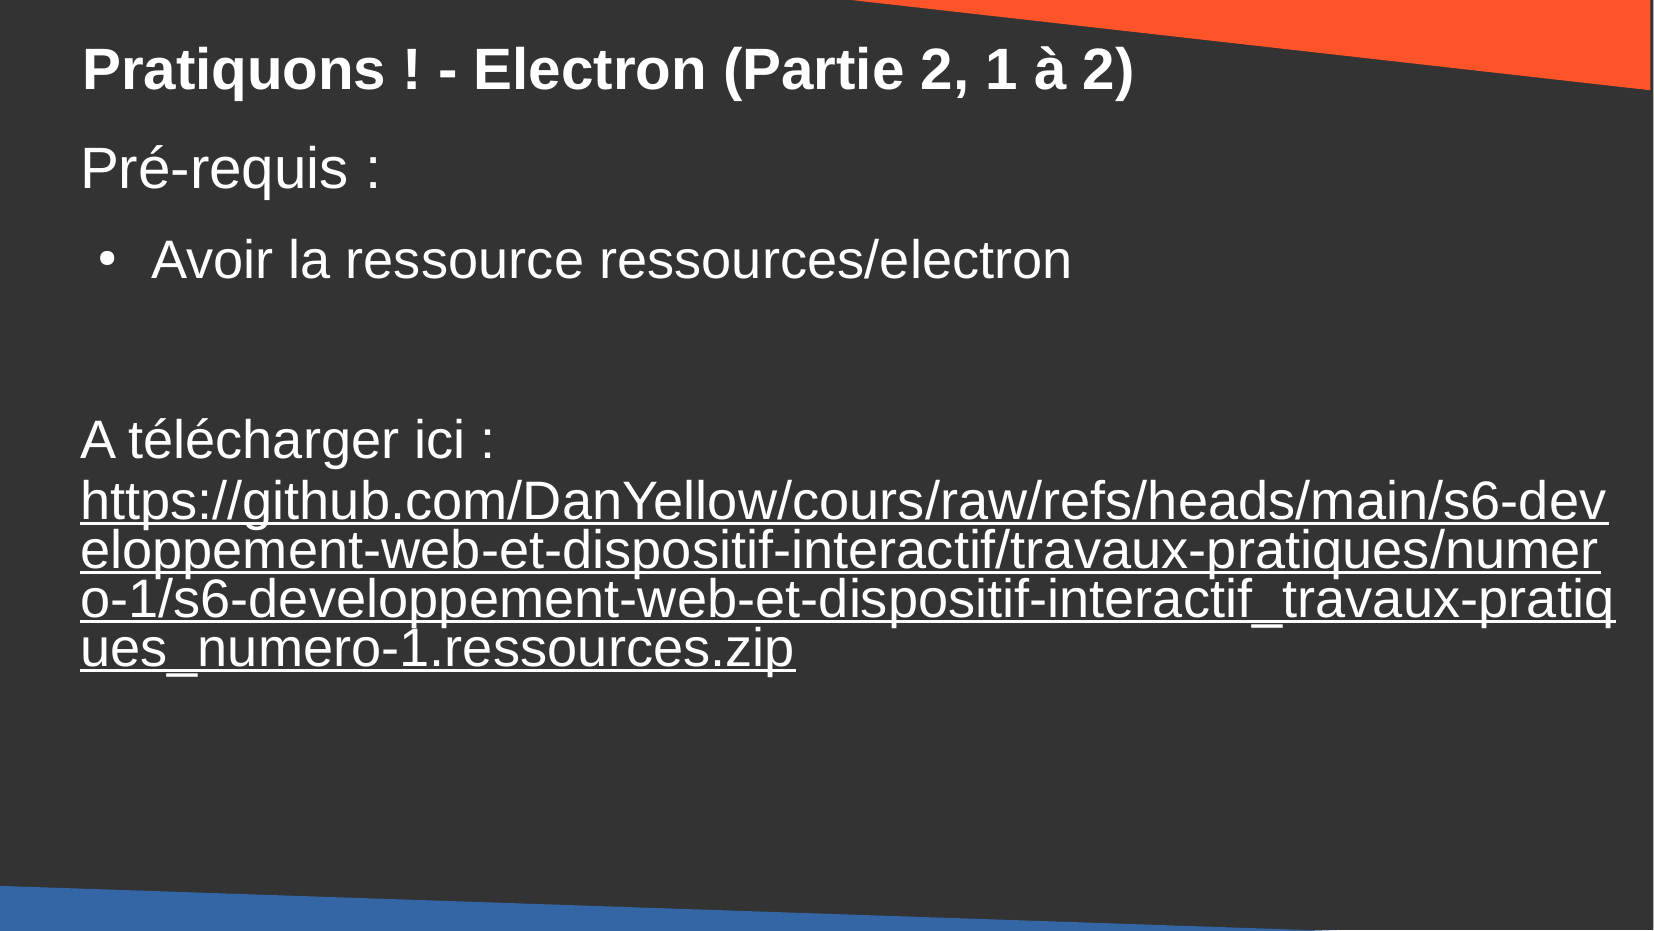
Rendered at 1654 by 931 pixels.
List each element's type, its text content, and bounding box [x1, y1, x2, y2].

title Pratiquons ! - Electron (Partie 2, 1 à 2) [82, 37, 1571, 114]
text_box [0, 885, 1337, 931]
list Pré-requis : Avoir la ressource ressources/electron A télécharger ici : https://github.com/DanYellow/cours/raw/refs/heads/main/s6-developpement-web-et-dispositif-interactif/travaux-pratiques/numero-1/s6-developpement-web-et-dispositif-interactif_travaux-pratiques_numero-1.ressources.zip [80, 135, 1620, 721]
text_box [851, 0, 1651, 91]
